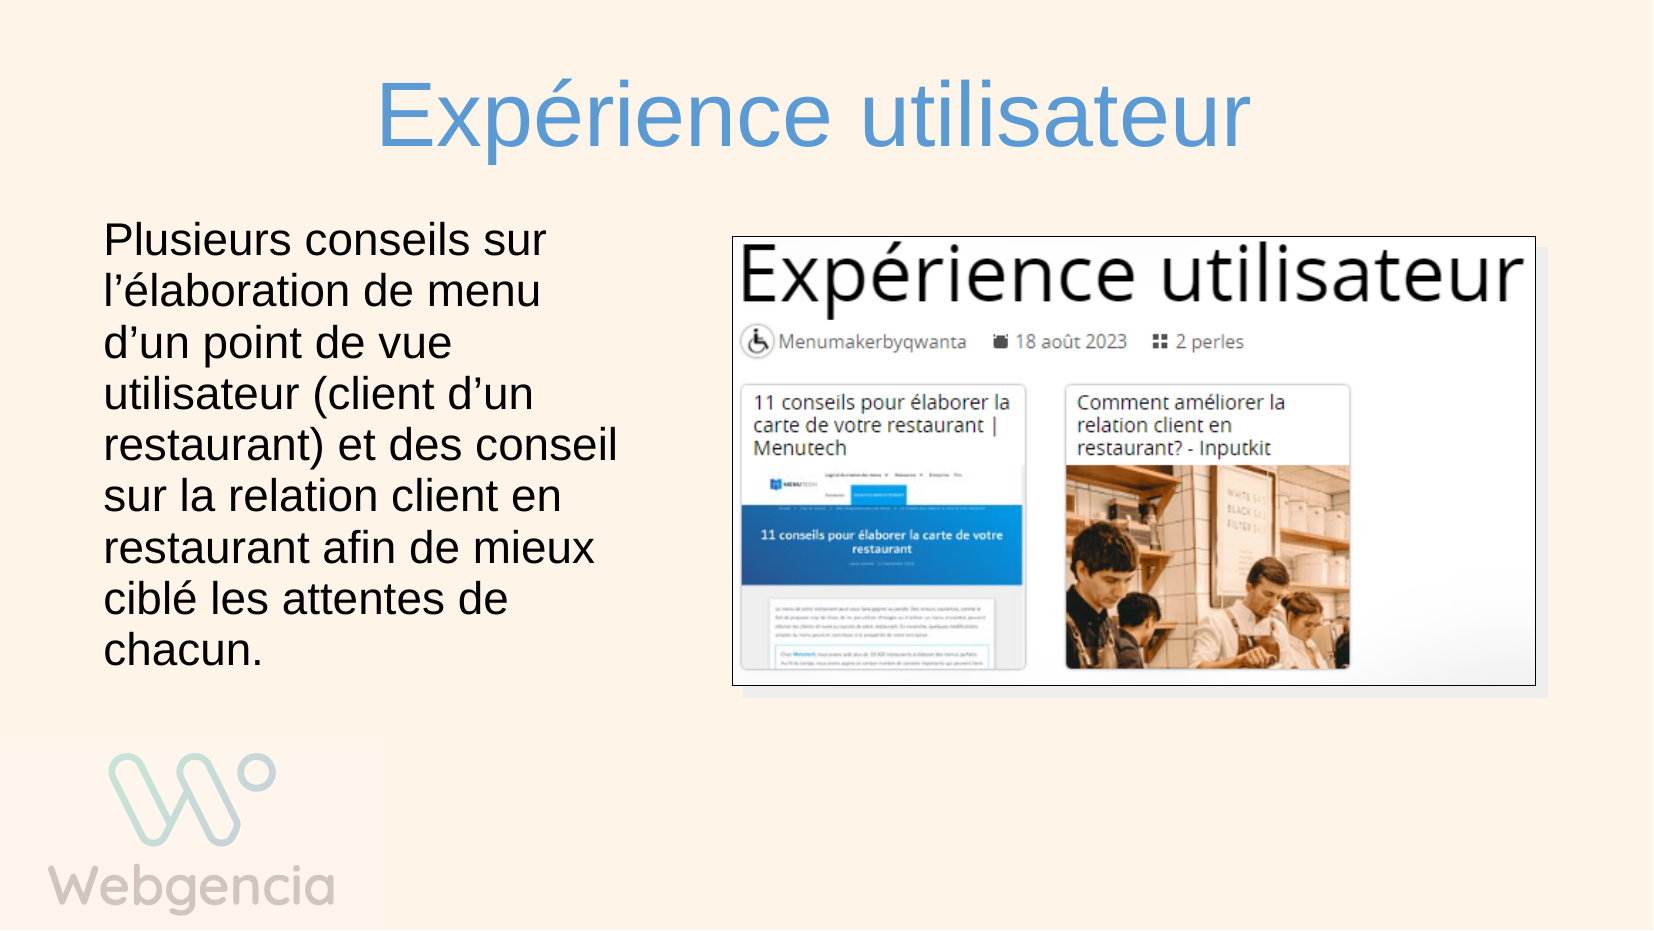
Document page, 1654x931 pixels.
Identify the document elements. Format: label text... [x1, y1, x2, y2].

picture [732, 236, 1536, 686]
text_box Plusieurs conseils sur l’élaboration de menu d’un point de vue utilisateur (client d’un restaurant) et des conseil sur la relation client en restaurant afin de mieux ciblé les attentes de chacun. [88, 206, 650, 683]
picture [0, 738, 384, 931]
title Expérience utilisateur [82, 37, 1571, 193]
